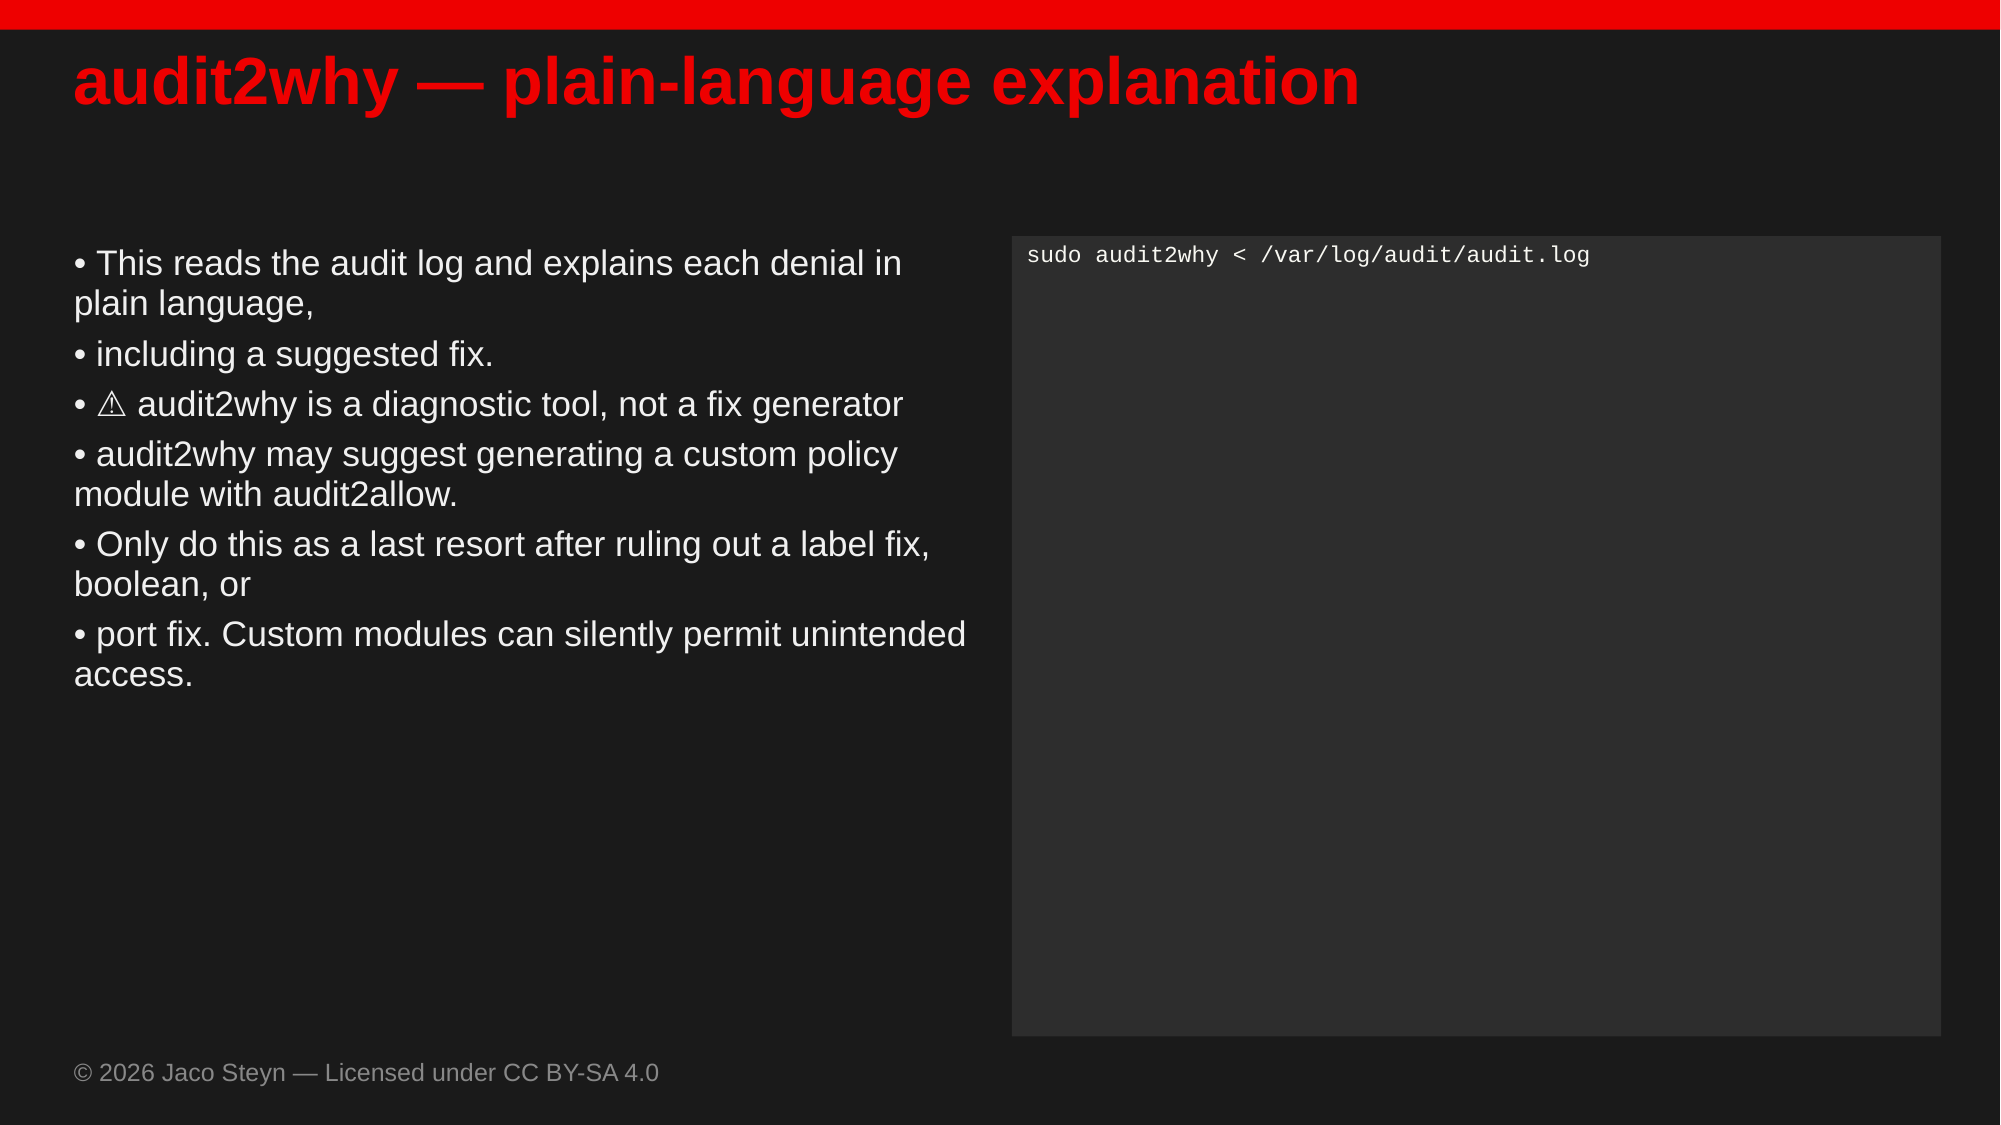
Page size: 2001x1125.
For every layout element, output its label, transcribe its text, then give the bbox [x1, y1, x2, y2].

text_box • This reads the audit log and explains each denial in plain language, • including a suggested fix. • ⚠️ audit2why is a diagnostic tool, not a fix generator • audit2why may suggest generating a custom policy module with audit2allow. • Only do this as a last resort after ruling out a label fix, boolean, or • port fix. Custom modules can silently permit unintended access. [59, 236, 989, 1037]
text_box [0, 0, 2001, 30]
text_box audit2why — plain-language explanation [59, 36, 1942, 208]
text_box © 2026 Jaco Steyn — Licensed under CC BY-SA 4.0 [59, 1051, 1942, 1093]
text_box sudo audit2why < /var/log/audit/audit.log [1011, 236, 1942, 1037]
